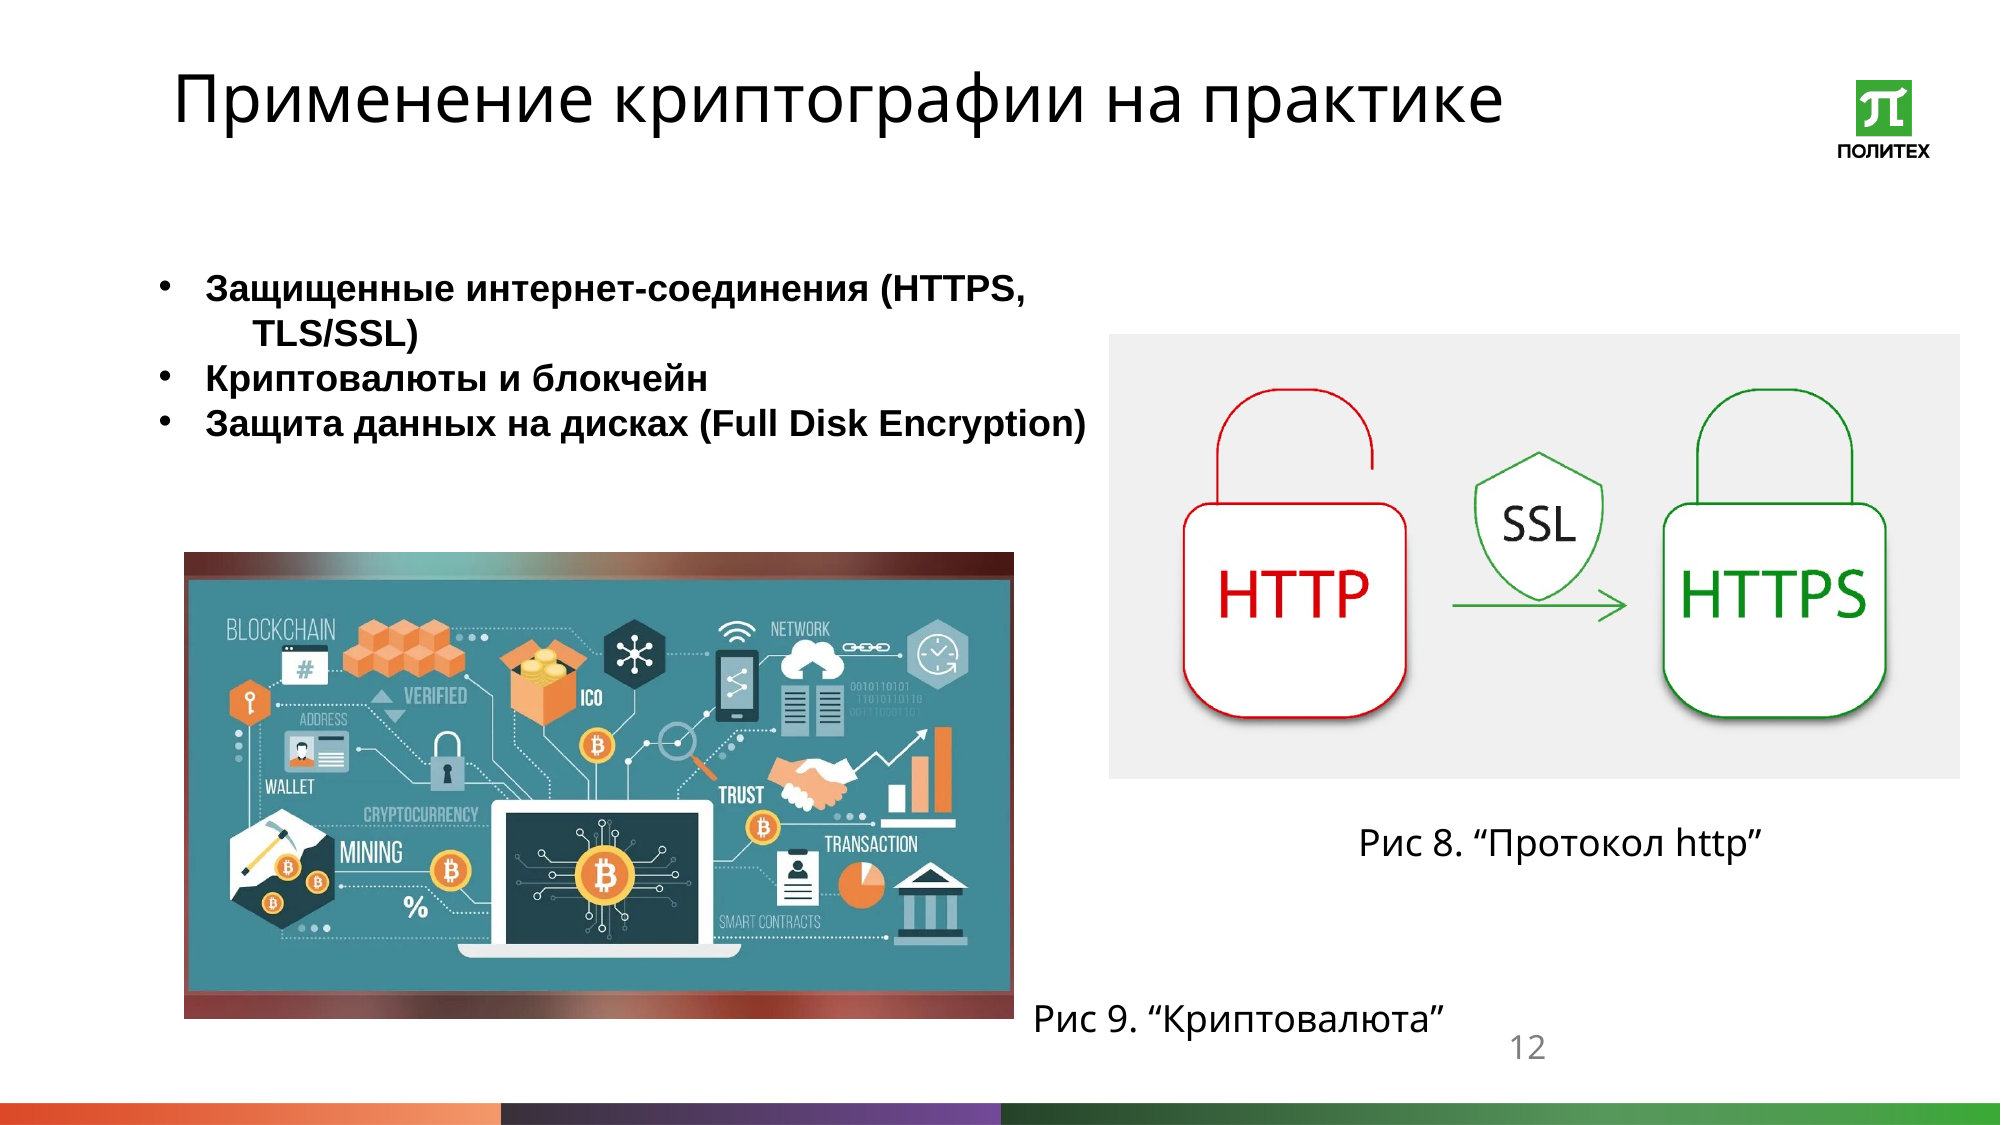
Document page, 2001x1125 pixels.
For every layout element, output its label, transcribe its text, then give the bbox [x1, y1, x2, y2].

picture [1109, 334, 1960, 779]
text_box 12 [1493, 1018, 1944, 1079]
title Применение криптографии на практике [66, 57, 1612, 270]
text_box Рис 8. “Протокол http” [1343, 811, 1789, 873]
text_box Защищенные интернет-соединения (HTTPS, TLS/SSL) Криптовалюты и блокчейн Защита данных на дисках (Full Disk Encryption) [143, 255, 1144, 453]
text_box Рис 9. “Криптовалюта” [1017, 987, 1466, 1049]
picture [184, 552, 1014, 1019]
